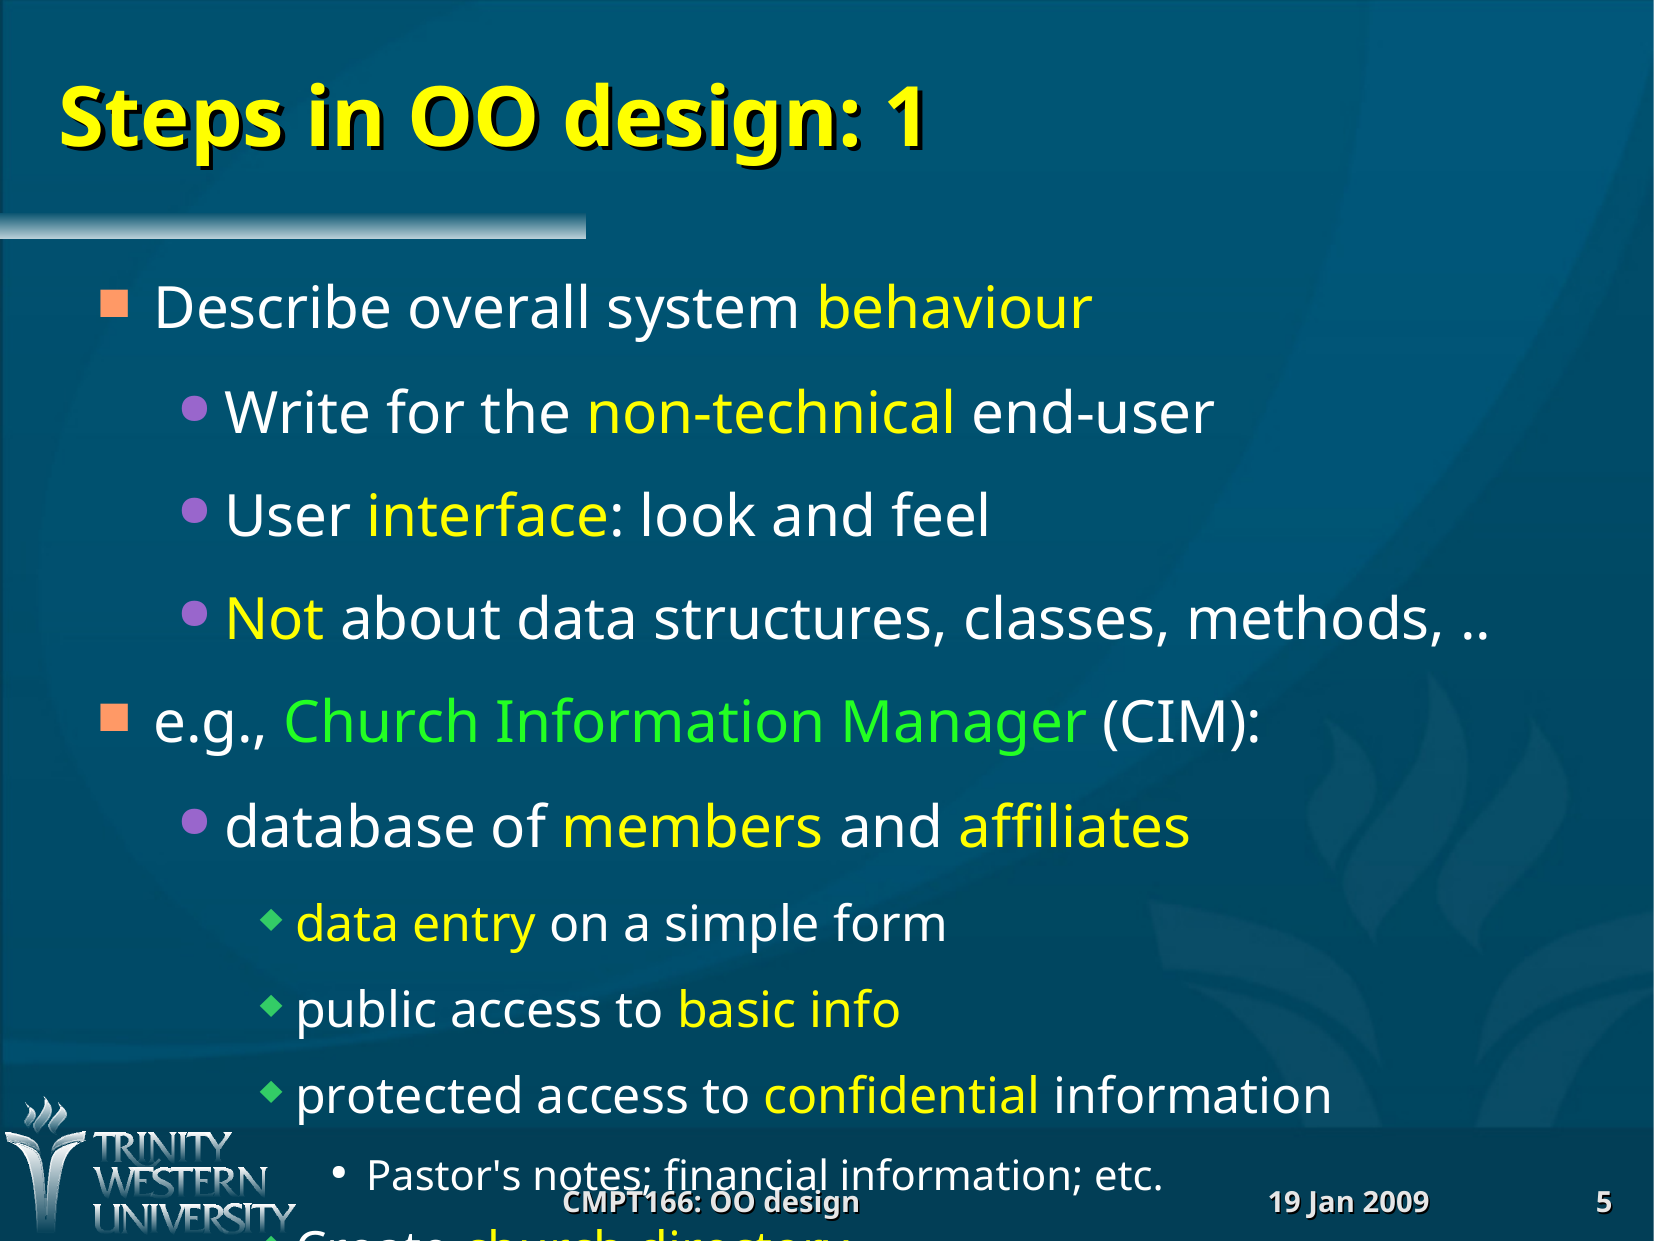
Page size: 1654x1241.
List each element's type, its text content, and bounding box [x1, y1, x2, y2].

picture [38, 1227, 54, 1232]
title Steps in OO design: 1 [59, 19, 1548, 208]
list Describe overall system behaviour Write for the non-technical end-user User interface: look and feel Not about data structures, classes, methods, .. e.g., Church Information Manager (CIM): database of members and affiliates data entry on a simple form public access to basic info protected access to confidential information Pastor's notes; financial information; etc. Create church directory [82, 266, 1654, 1165]
